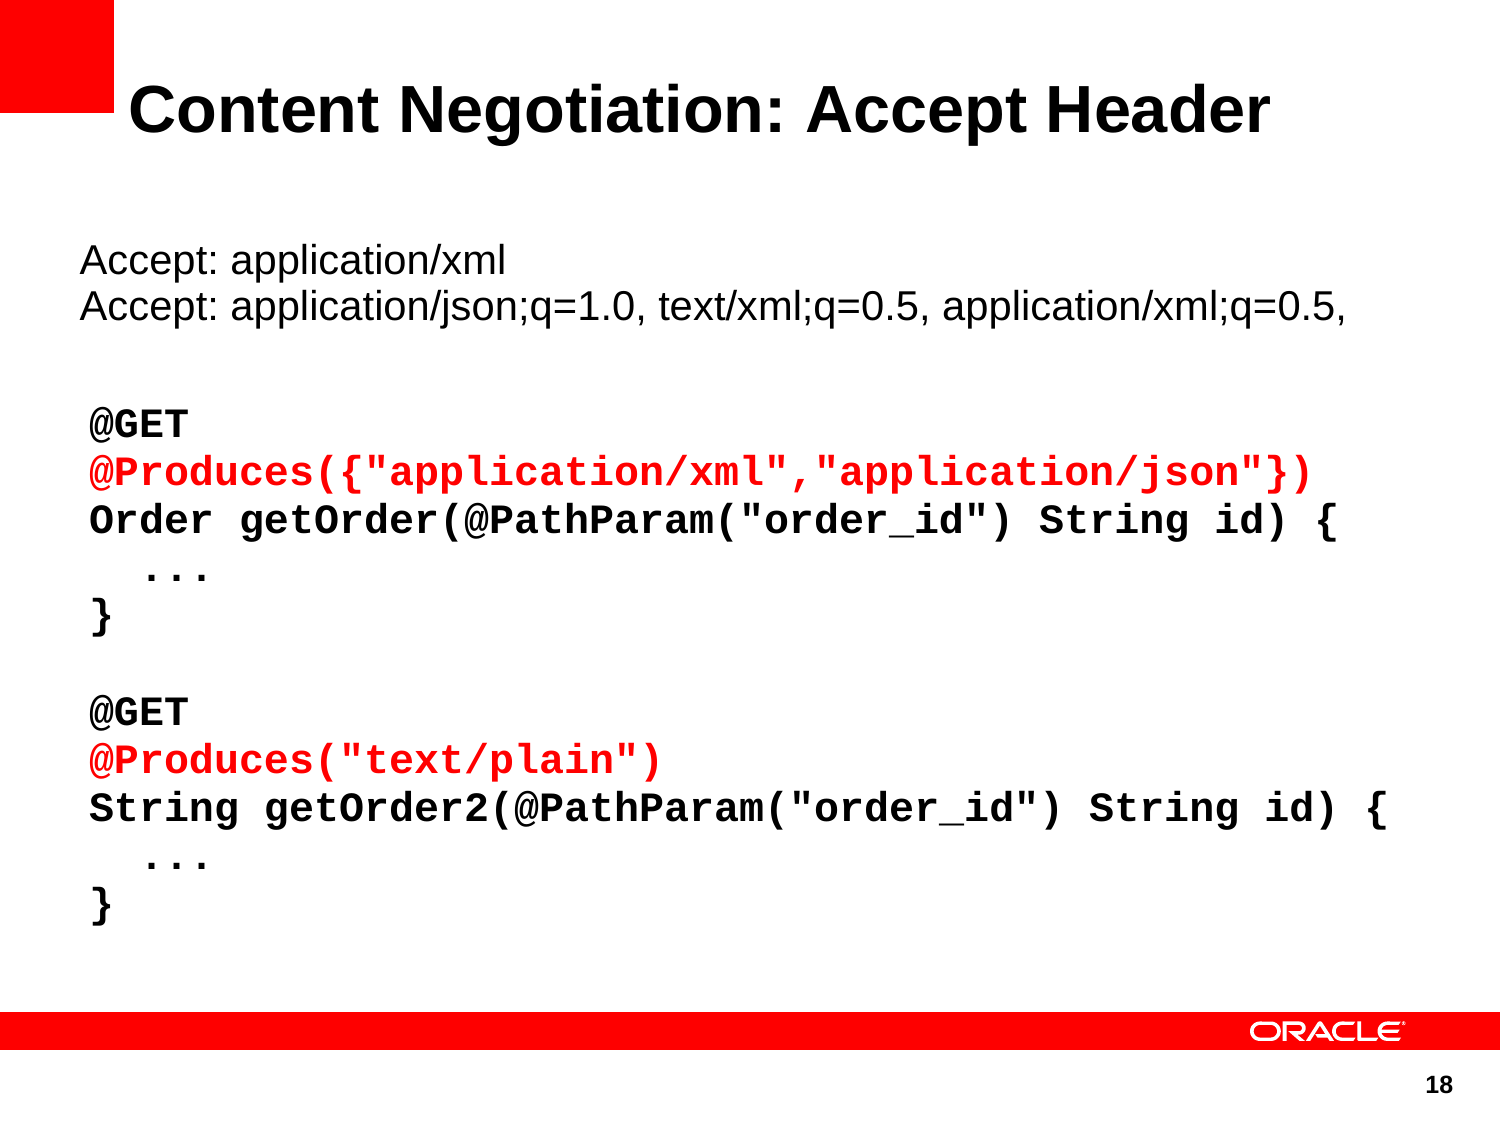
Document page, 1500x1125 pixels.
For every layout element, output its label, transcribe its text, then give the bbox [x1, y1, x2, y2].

text_box Accept: application/xml Accept: application/json;q=1.0, text/xml;q=0.5, application/xml;q=0.5, [79, 236, 1463, 367]
picture [0, 0, 114, 113]
text_box @GET @Produces({"application/xml","application/json"}) Order getOrder(@PathParam("order_id") String id) { ... } @GET @Produces("text/plain") String getOrder2(@PathParam("order_id") String id) { ... } [89, 398, 1395, 919]
title Content Negotiation: Accept Header [128, 71, 1479, 235]
picture [0, 1012, 1500, 1050]
